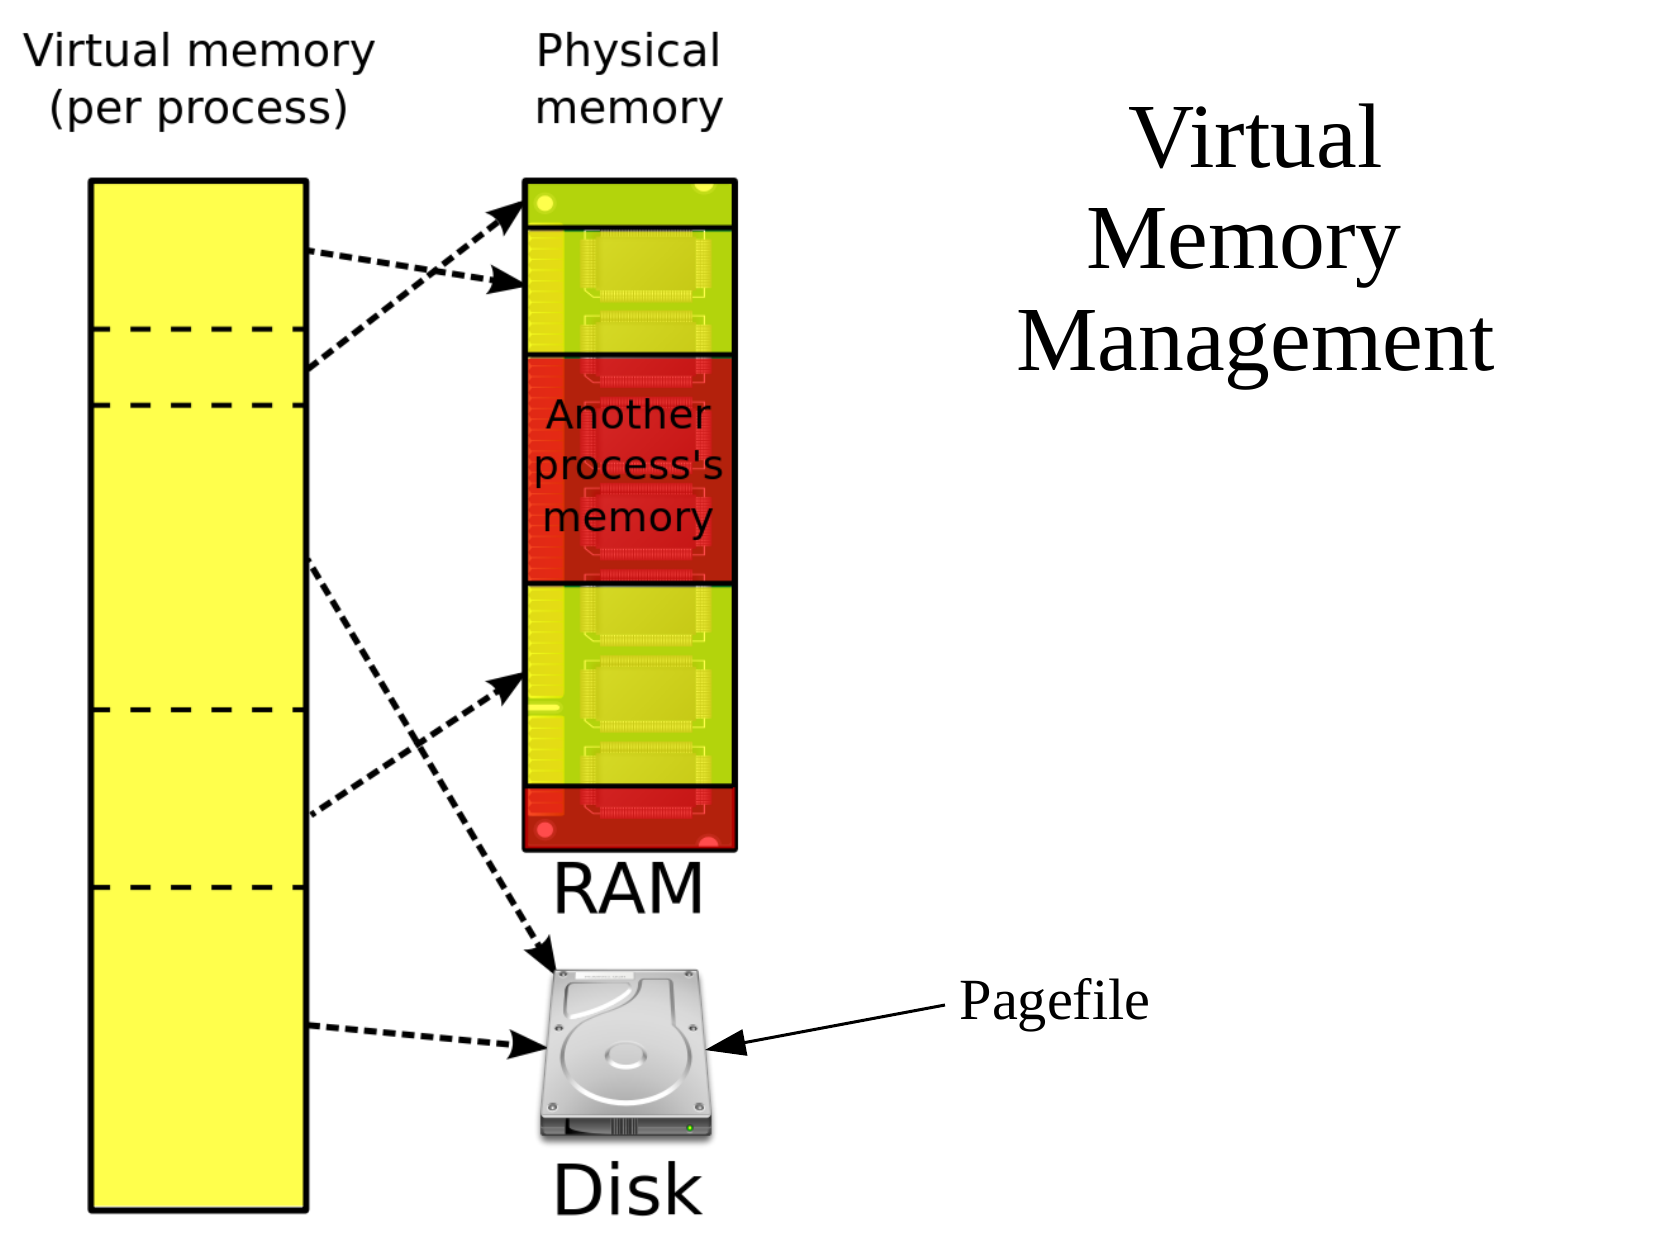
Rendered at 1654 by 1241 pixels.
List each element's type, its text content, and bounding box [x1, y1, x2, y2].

text_box Pagefile [945, 960, 1231, 1096]
title Virtual Memory Management [899, 75, 1612, 401]
picture [0, 0, 785, 1241]
